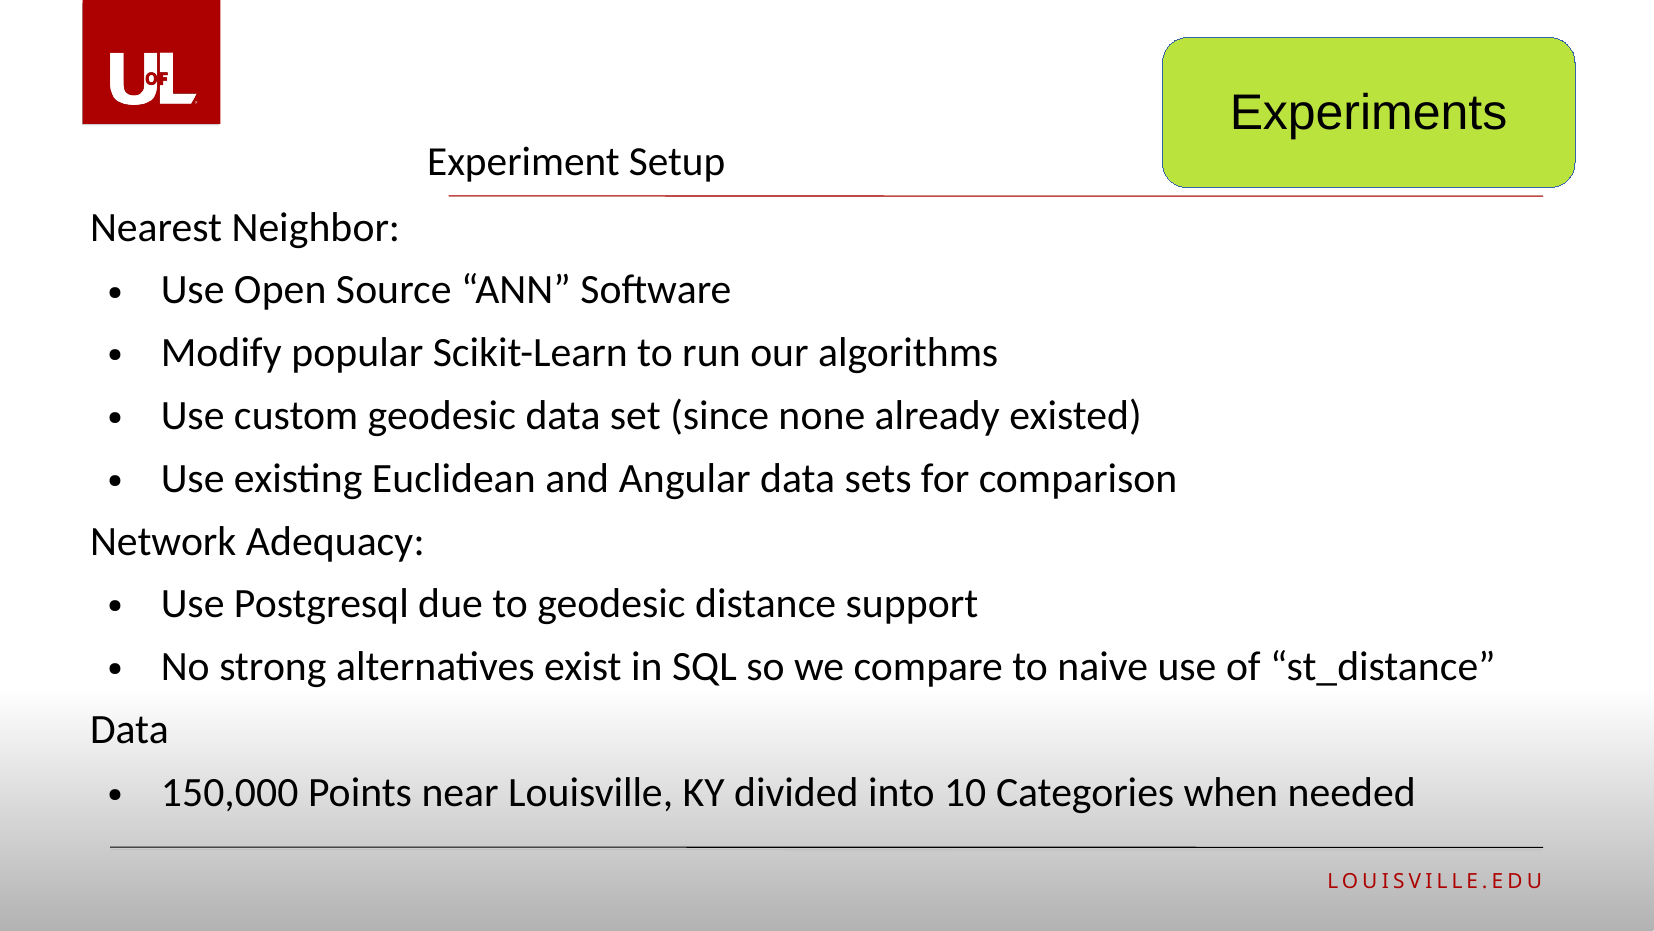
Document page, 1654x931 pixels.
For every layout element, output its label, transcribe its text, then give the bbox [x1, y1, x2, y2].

text_box Experiments [1162, 37, 1576, 188]
list Nearest Neighbor: Use Open Source “ANN” Software Modify popular Scikit-Learn to run our algorithms Use custom geodesic data set (since none already existed) Use existing Euclidean and Angular data sets for comparison Network Adequacy: Use Postgresql due to geodesic distance support No strong alternatives exist in SQL so we compare to naive use of “st_distance” Data 150,000 Points near Louisville, KY divided into 10 Categories when needed [90, 210, 1544, 826]
picture [110, 52, 198, 105]
title Experiment Setup [427, 134, 1544, 197]
